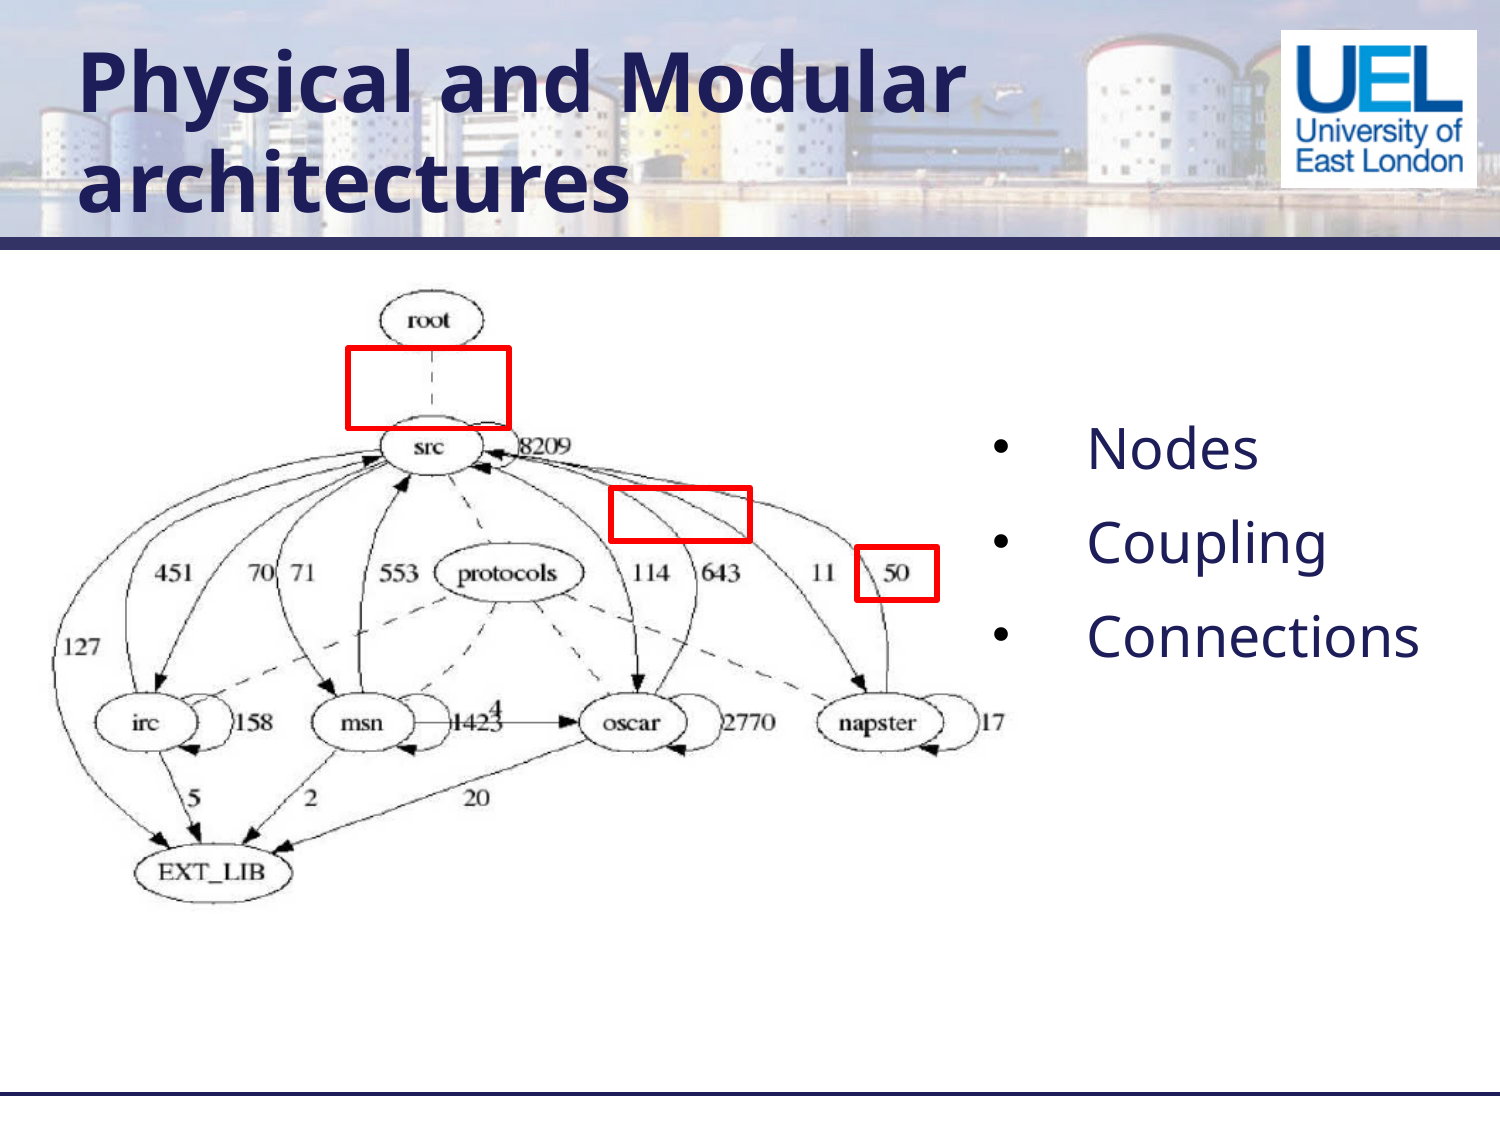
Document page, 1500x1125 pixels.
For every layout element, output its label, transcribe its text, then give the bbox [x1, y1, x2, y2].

list Nodes Coupling Connections [990, 398, 1424, 699]
picture [5, 267, 1018, 917]
title Physical and Modular architectures [76, 13, 1247, 238]
picture [0, 0, 1500, 237]
